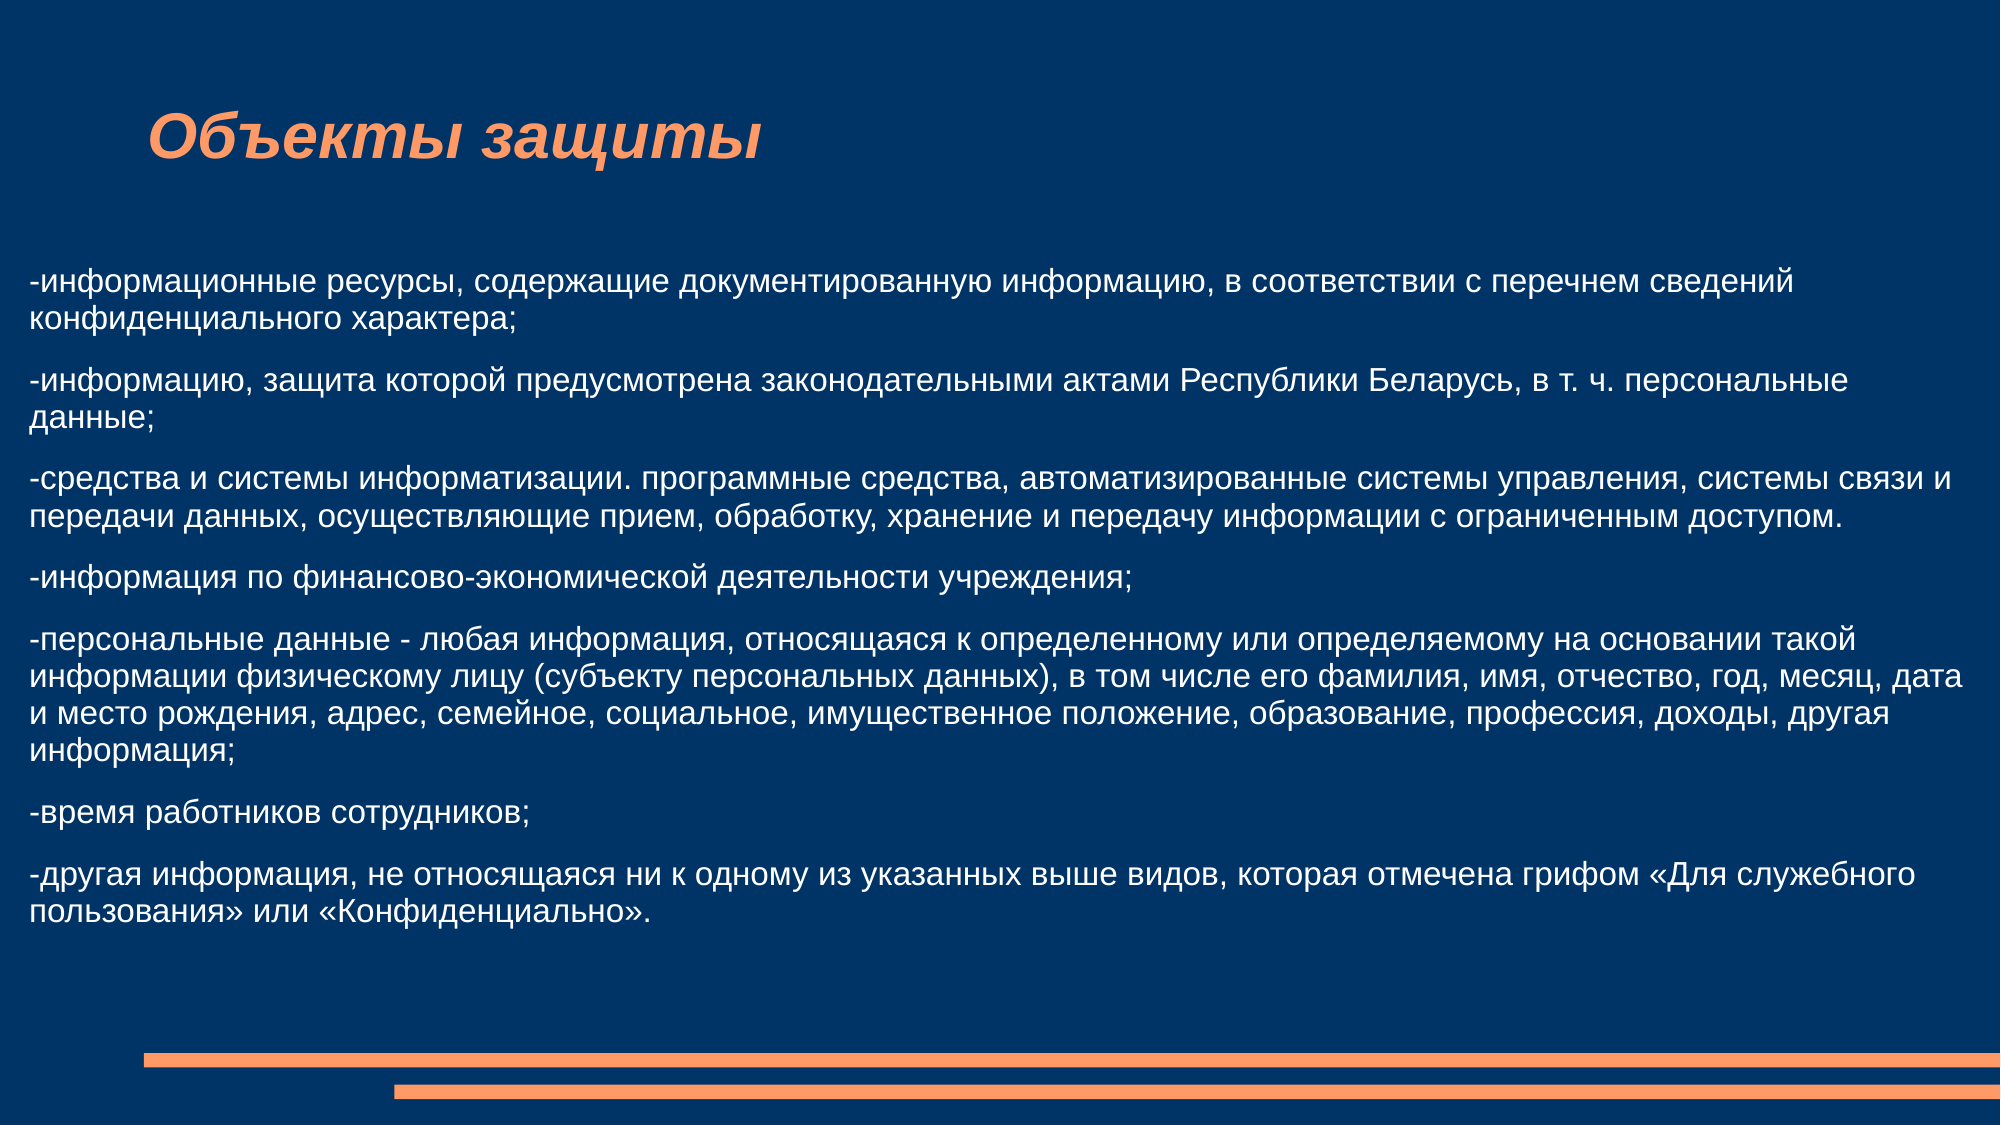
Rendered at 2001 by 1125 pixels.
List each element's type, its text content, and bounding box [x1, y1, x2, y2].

text_box -информационные ресурсы, содержащие документированную информацию, в соответствии с перечнем сведений конфиденциального характера; -информацию, защита которой предусмотрена законодательными актами Республики Беларусь, в т. ч. персональные данные; -средства и системы информатизации. программные средства, автоматизированные системы управления, системы связи и передачи данных, осуществляющие прием, обработку, хранение и передачу информации с ограниченным доступом. -информация по финансово-экономической деятельности учреждения; -персональные данные - любая информация, относящаяся к определенному или определяемому на основании такой информации физическому лицу (субъекту персональных данных), в том числе его фамилия, имя, отчество, год, месяц, дата и место рождения, адрес, семейное, социальное, имущественное положение, образование, профессия, доходы, другая информация; -время работников сотрудников; -другая информация, не относящаяся ни к одному из указанных выше видов, которая отмечена грифом «Для служебного пользования» или «Конфиденциально». [14, 254, 1986, 1003]
title Объекты защиты [146, 41, 1856, 230]
